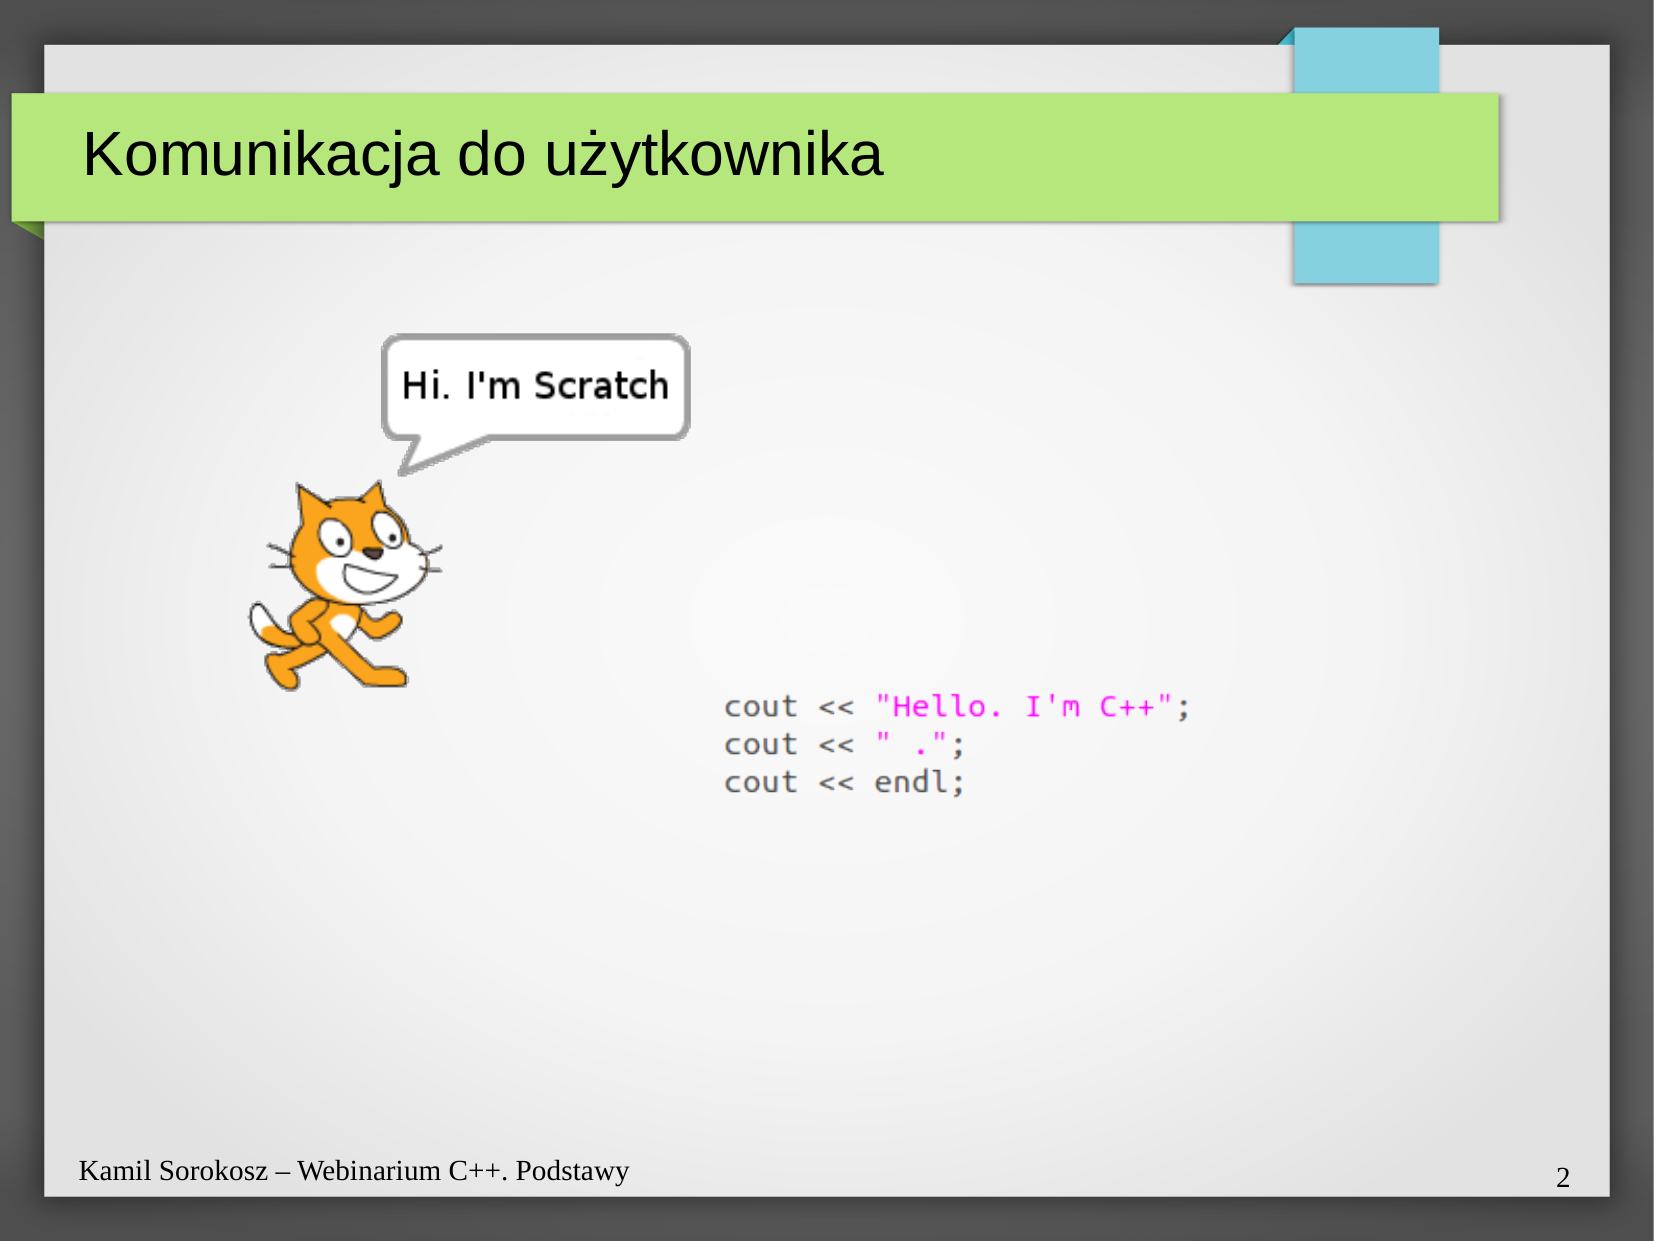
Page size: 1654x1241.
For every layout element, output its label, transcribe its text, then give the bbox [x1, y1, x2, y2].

picture [0, 0, 1654, 1241]
title Komunikacja do użytkownika [82, 94, 1506, 213]
